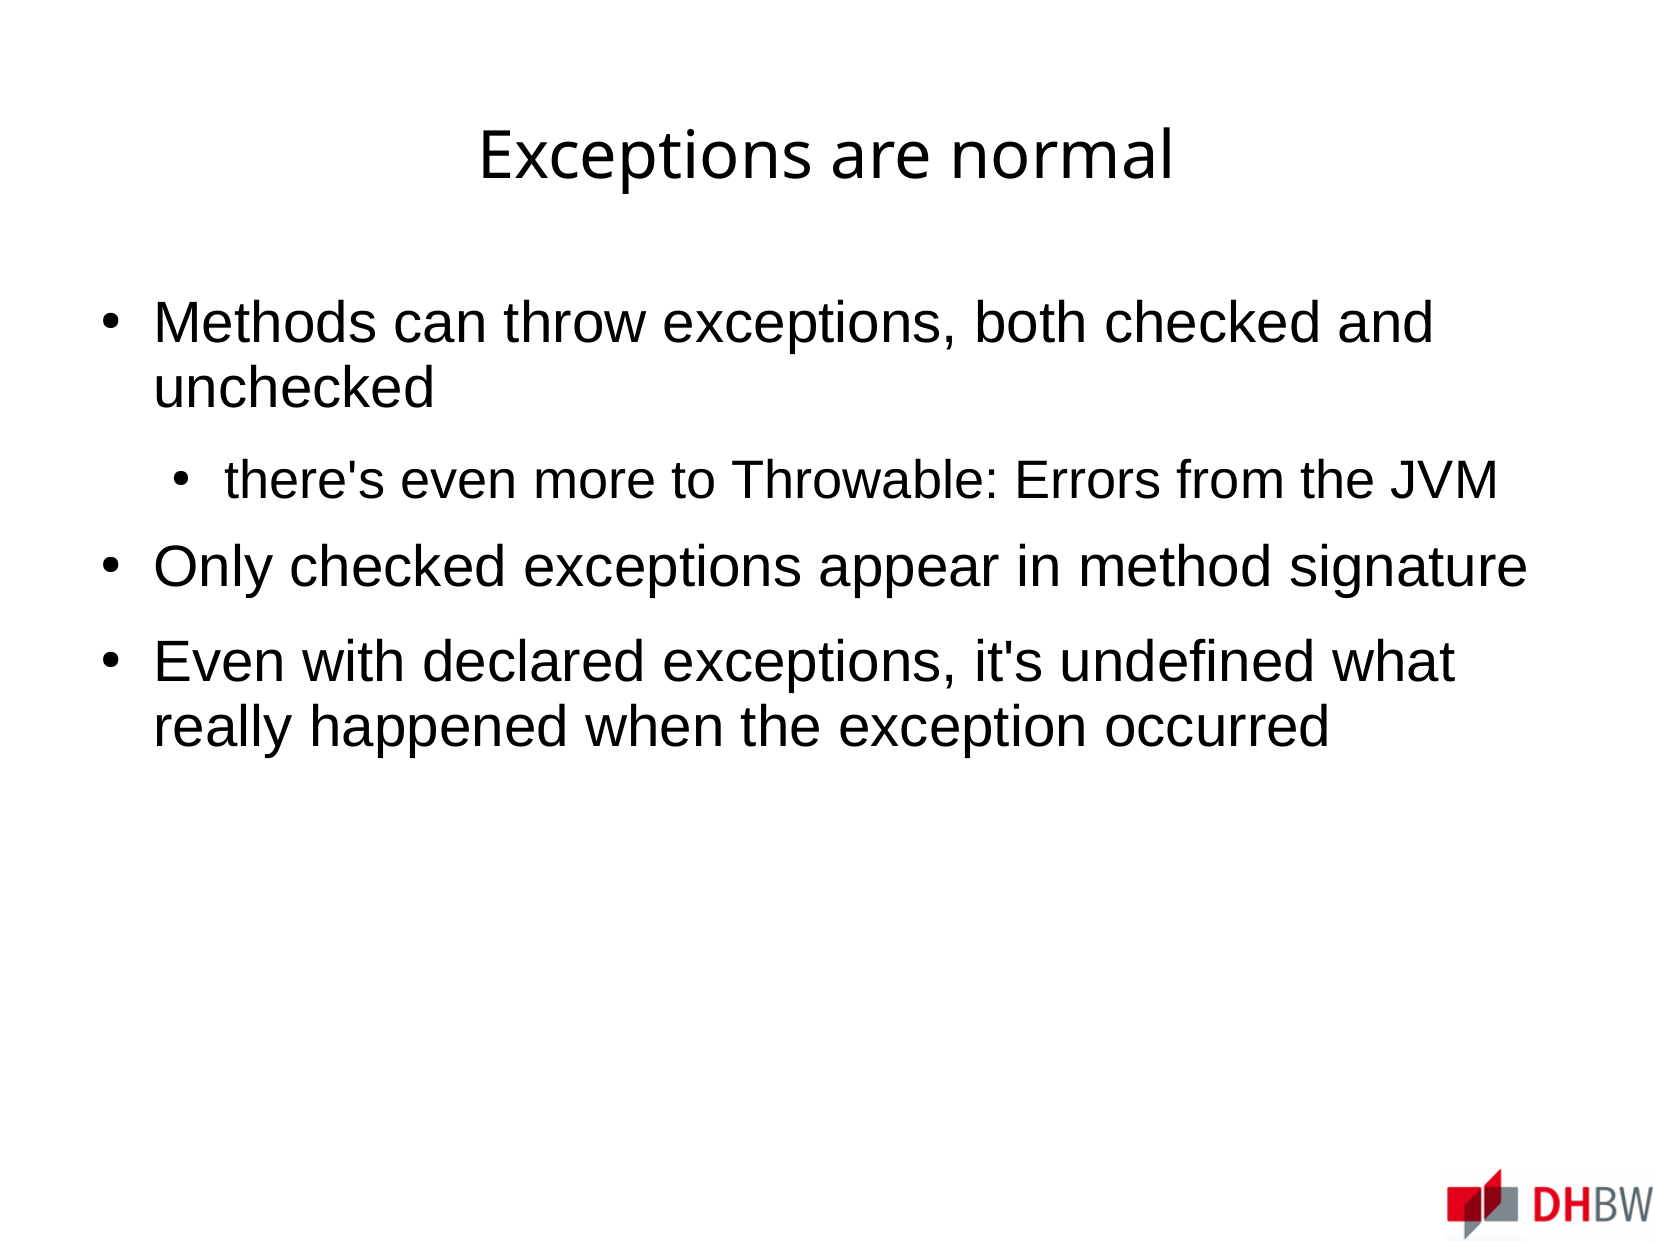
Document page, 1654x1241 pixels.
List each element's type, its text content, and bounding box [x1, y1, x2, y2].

title Exceptions are normal [82, 56, 1571, 250]
list Methods can throw exceptions, both checked and unchecked there's even more to Throwable: Errors from the JVM Only checked exceptions appear in method signature Even with declared exceptions, it's undefined what really happened when the exception occurred [82, 290, 1571, 1094]
picture [1446, 1167, 1654, 1241]
